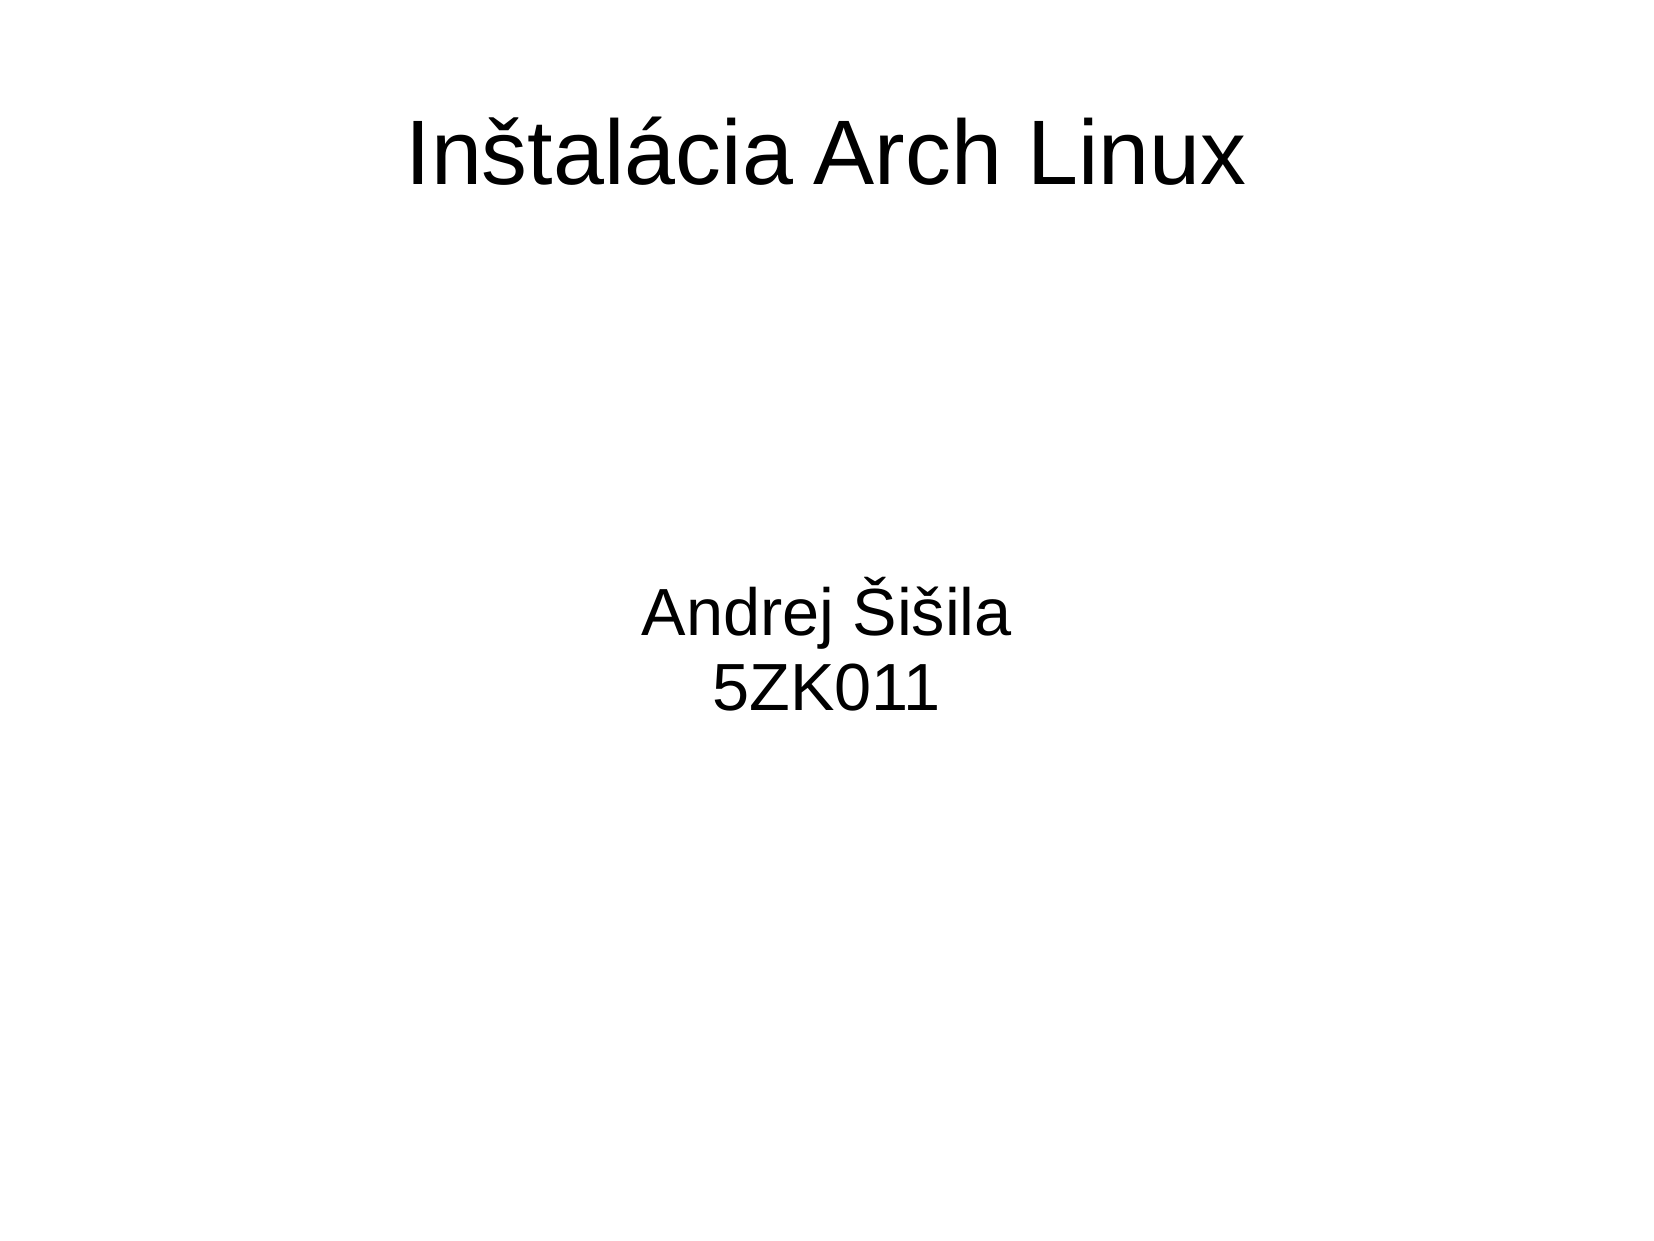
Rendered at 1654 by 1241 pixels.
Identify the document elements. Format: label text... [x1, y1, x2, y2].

title Inštalácia Arch Linux [82, 49, 1571, 257]
subtitle Andrej Šišila 5ZK011 [82, 290, 1571, 1010]
